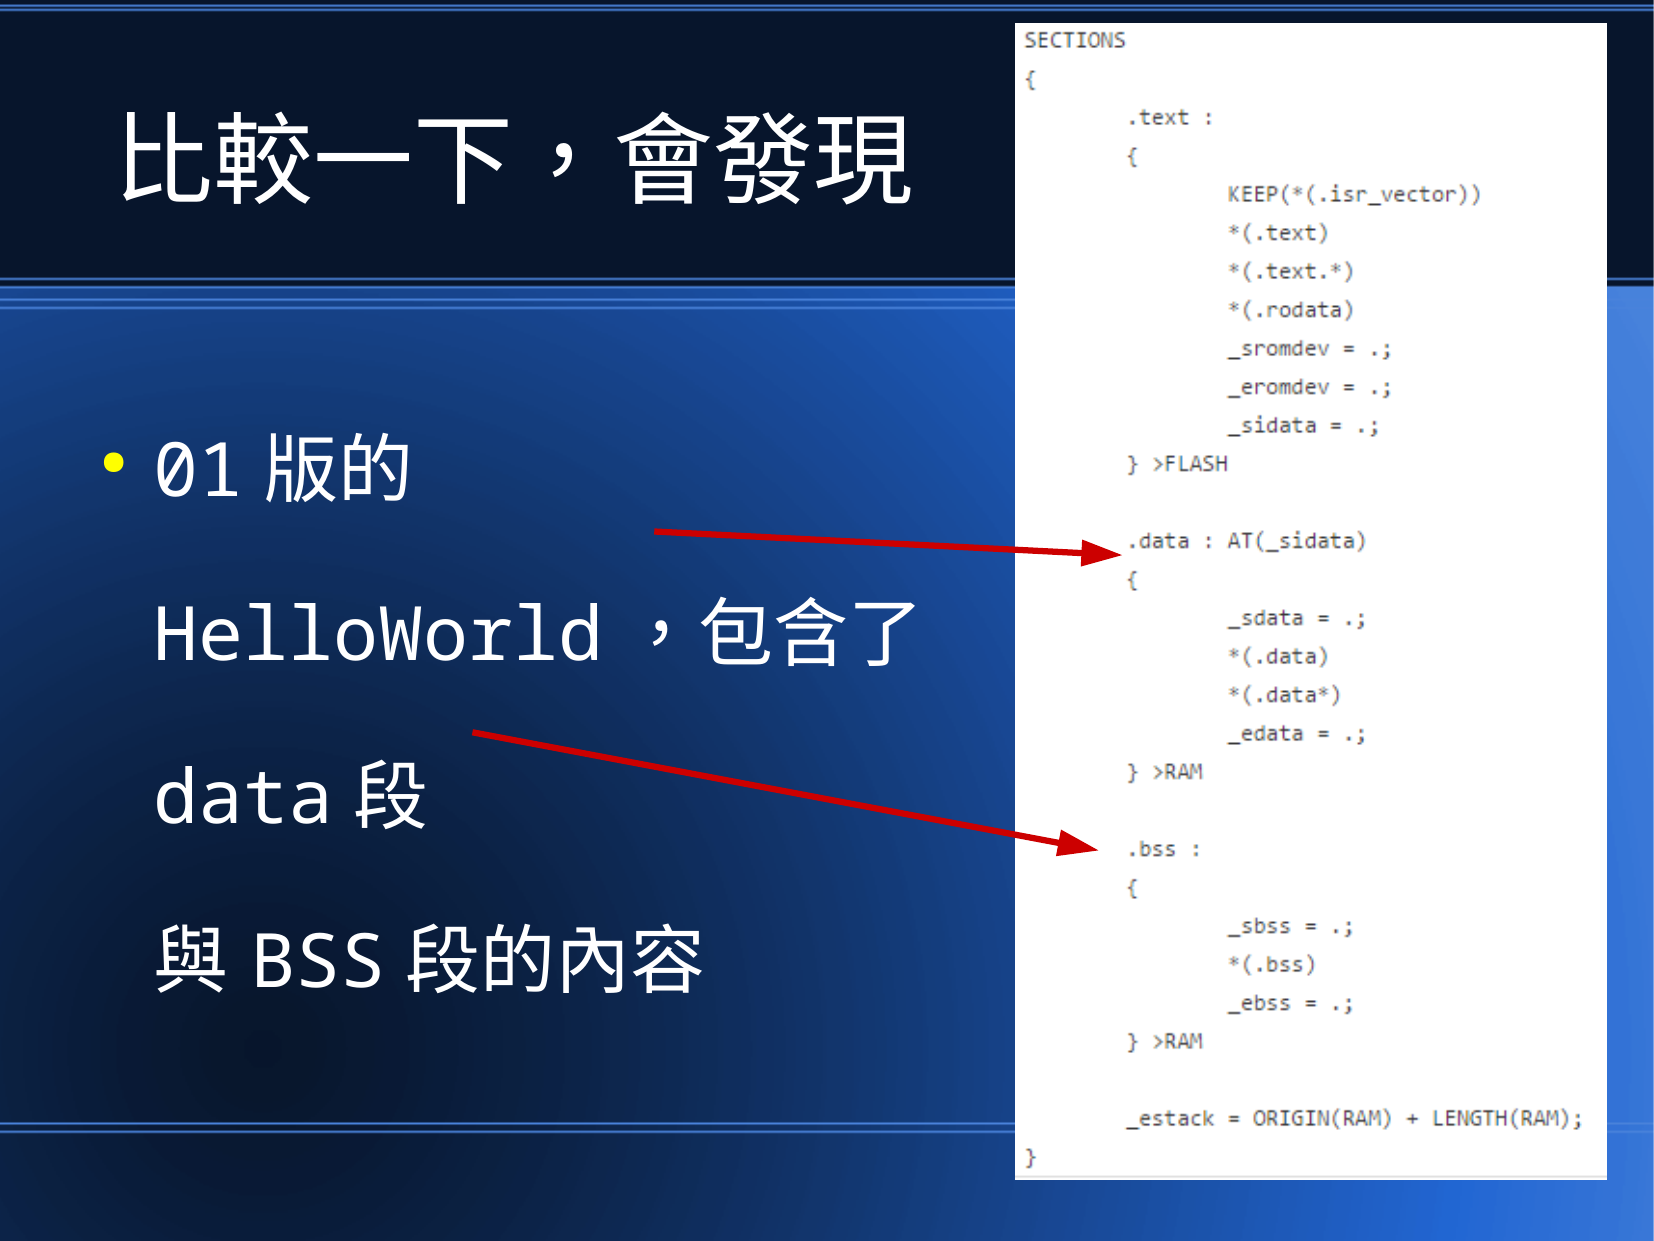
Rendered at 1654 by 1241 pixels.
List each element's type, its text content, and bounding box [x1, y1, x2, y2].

picture [0, 0, 1654, 1241]
list 01版的HelloWorld，包含了data段 與BSS段的內容 [82, 355, 934, 1241]
title 比較一下，會發現 [82, 49, 945, 257]
